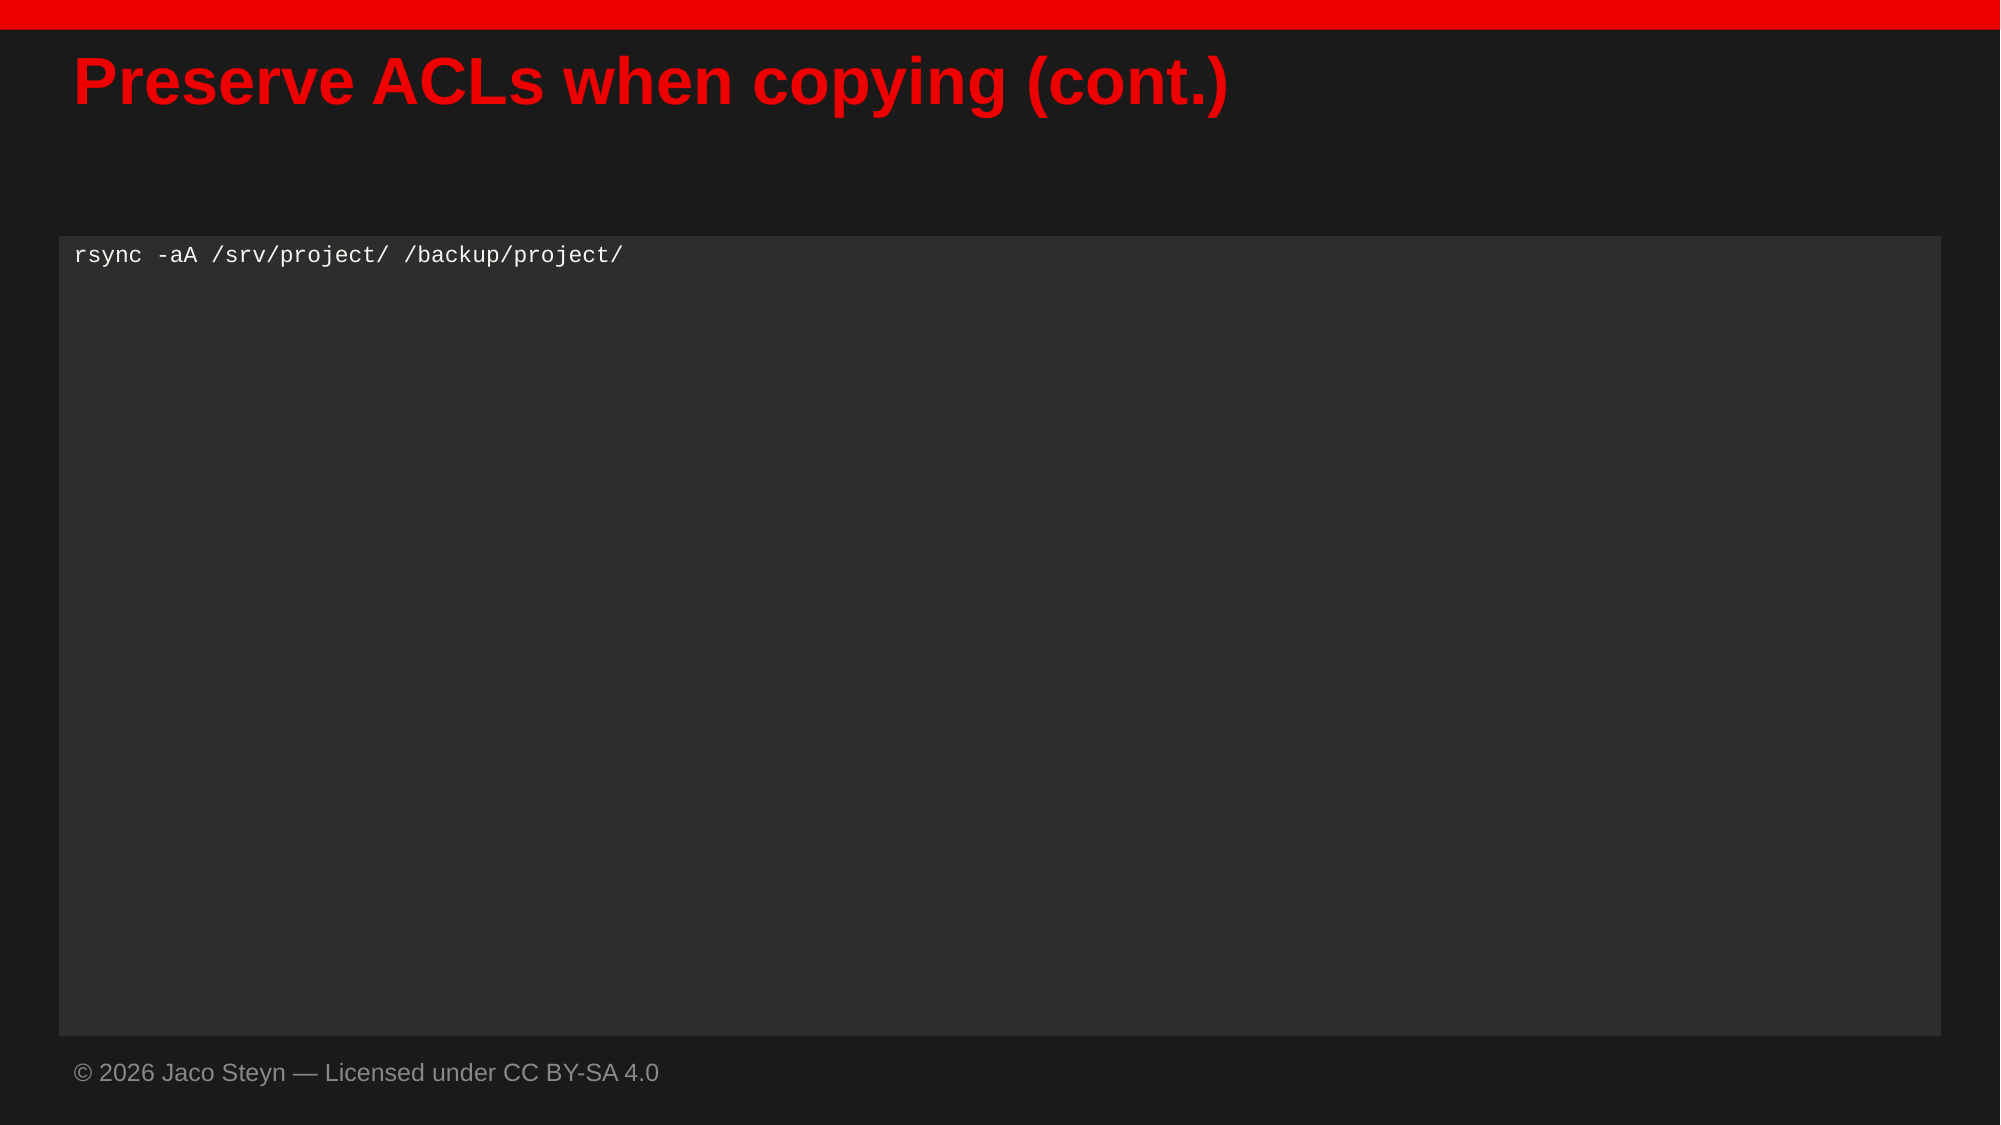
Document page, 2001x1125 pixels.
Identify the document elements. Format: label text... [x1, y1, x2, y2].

text_box rsync -aA /srv/project/ /backup/project/ [59, 236, 1942, 1037]
text_box [0, 0, 2001, 30]
text_box Preserve ACLs when copying (cont.) [59, 36, 1942, 208]
text_box © 2026 Jaco Steyn — Licensed under CC BY-SA 4.0 [59, 1051, 1942, 1093]
